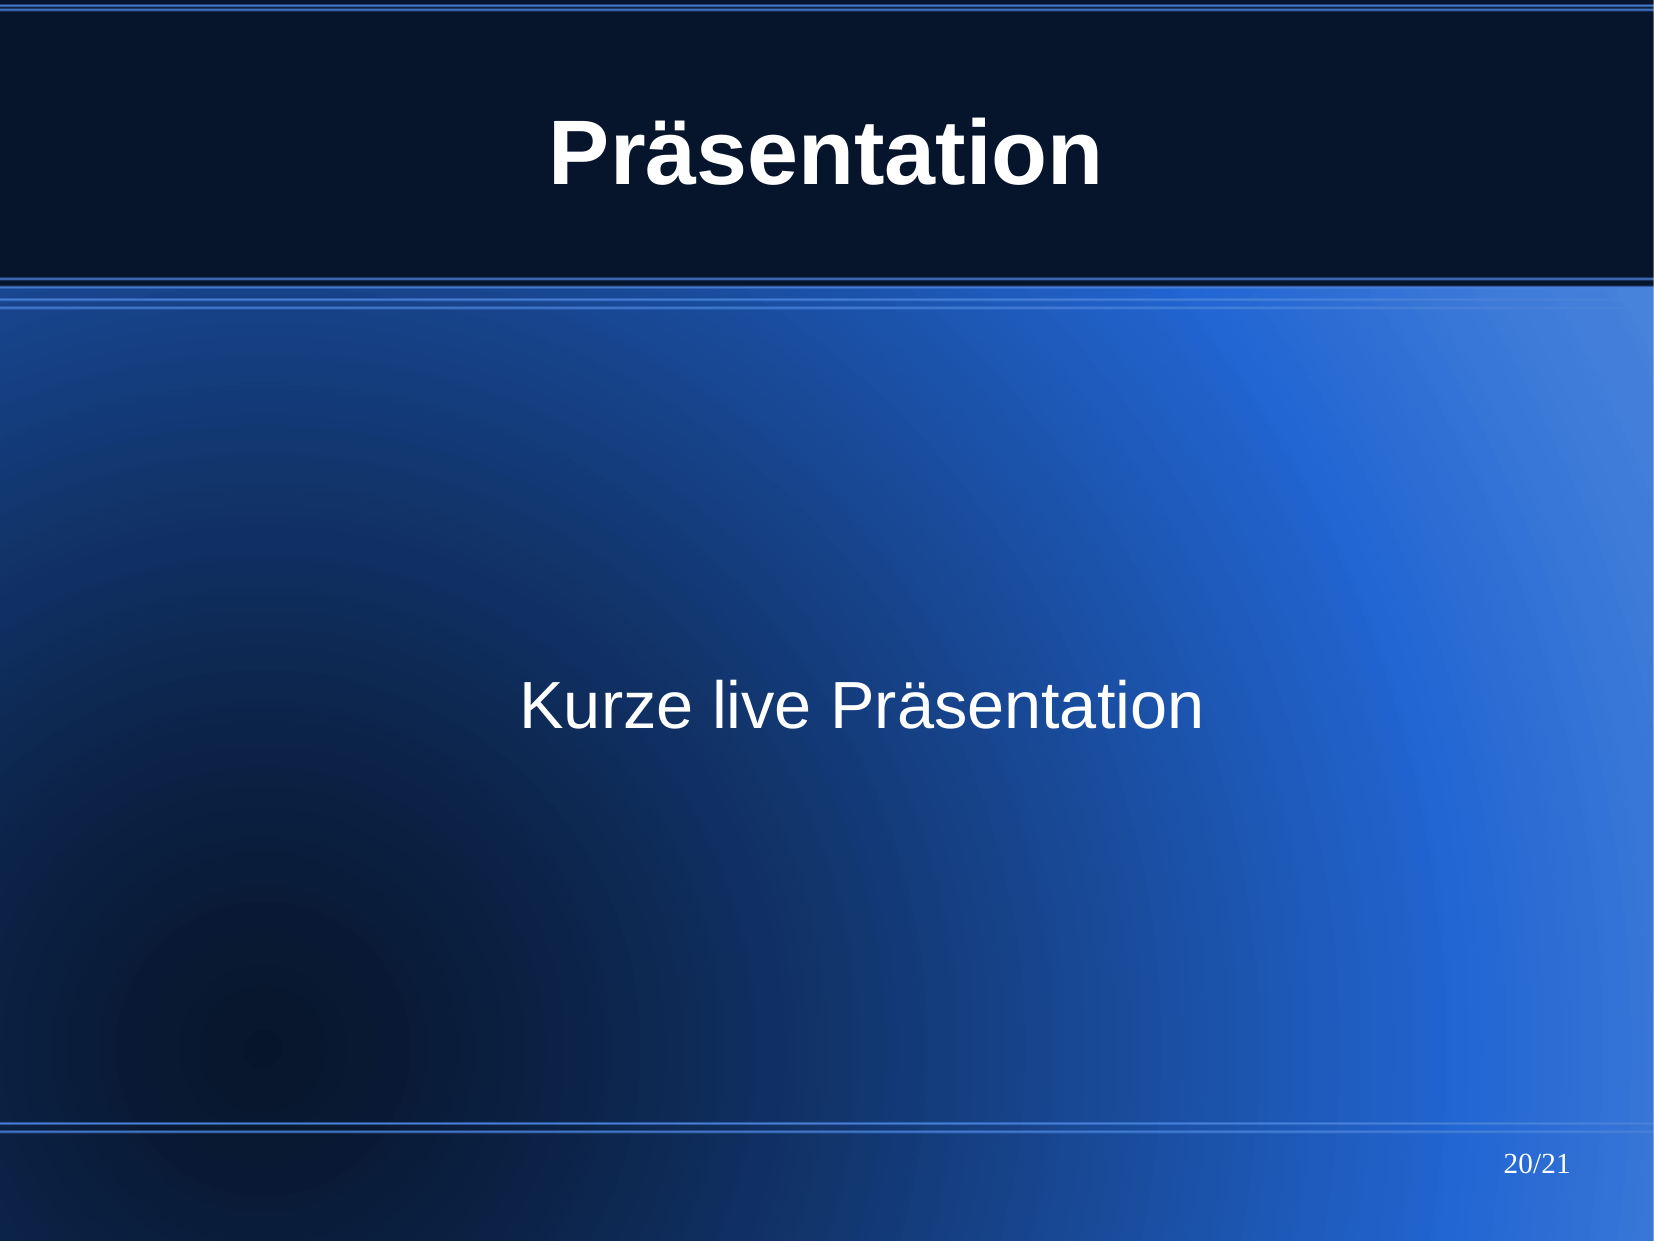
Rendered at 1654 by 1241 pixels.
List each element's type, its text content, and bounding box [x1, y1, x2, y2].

picture [0, 0, 1654, 1241]
list Kurze live Präsentation [82, 355, 1571, 1058]
title Präsentation [82, 49, 1571, 257]
